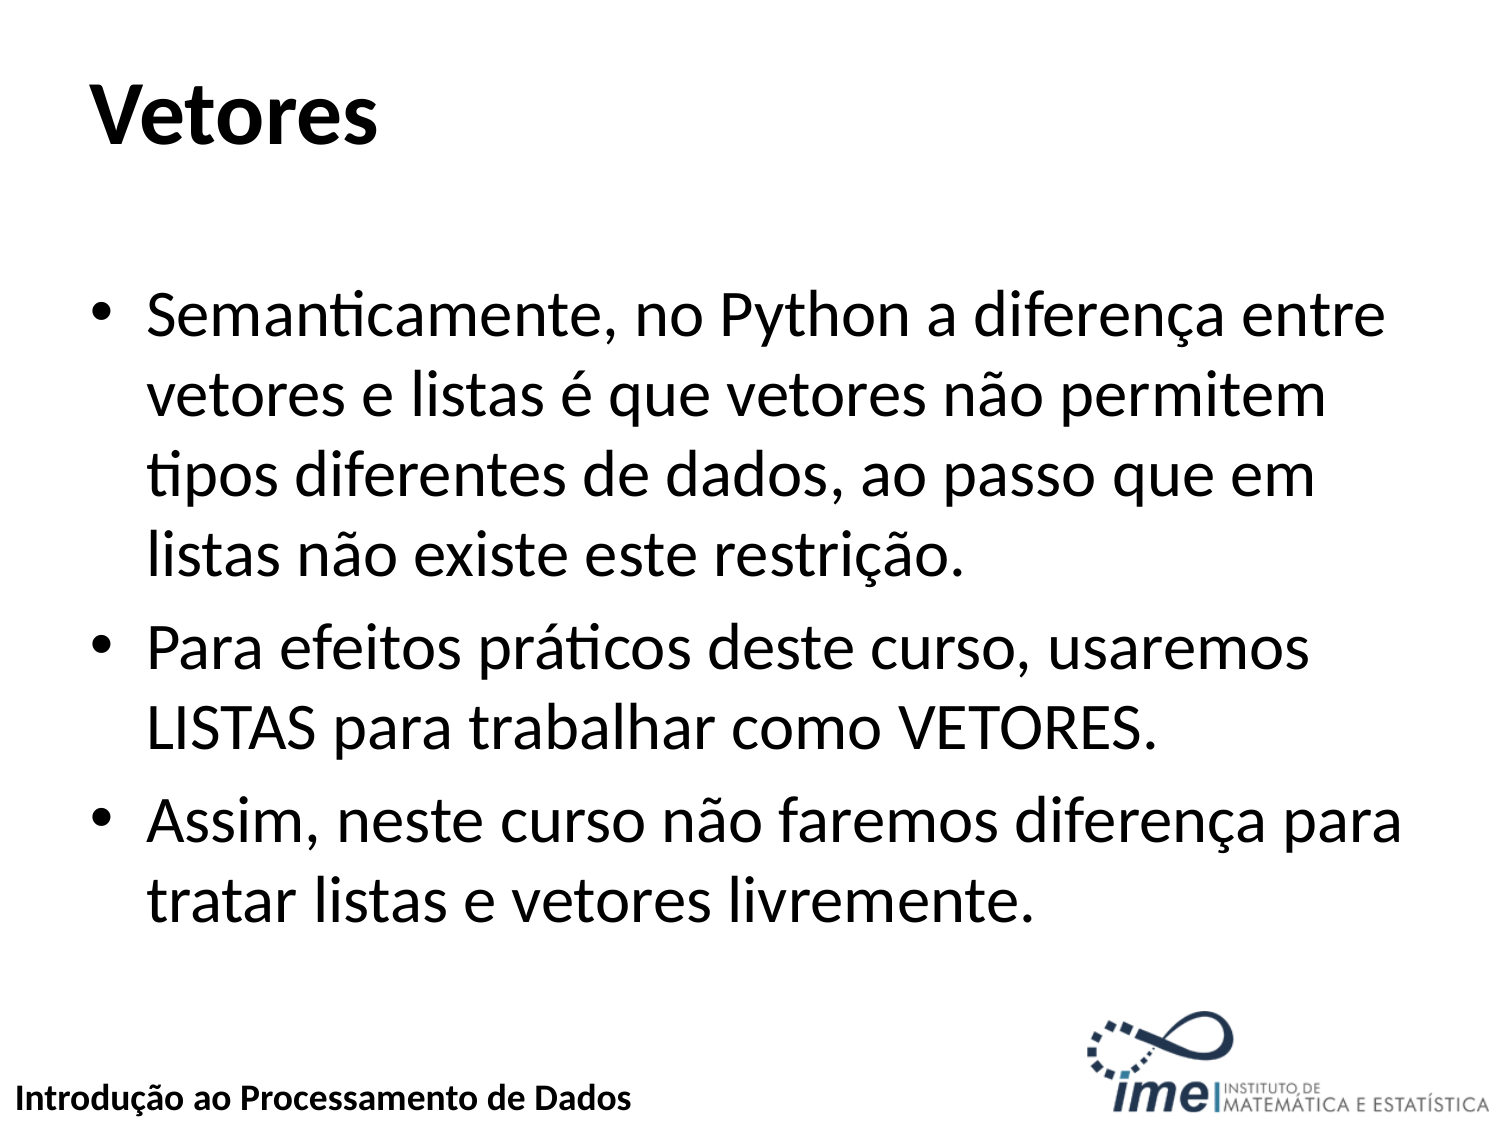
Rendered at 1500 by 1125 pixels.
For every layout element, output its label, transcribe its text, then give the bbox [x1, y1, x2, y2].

list Semanticamente, no Python a diferença entre vetores e listas é que vetores não permitem tipos diferentes de dados, ao passo que em listas não existe este restrição. Para efeitos práticos deste curso, usaremos LISTAS para trabalhar como VETORES. Assim, neste curso não faremos diferença para tratar listas e vetores livremente. [75, 262, 1425, 1005]
title Vetores [75, 45, 1425, 233]
picture [1086, 1011, 1495, 1115]
